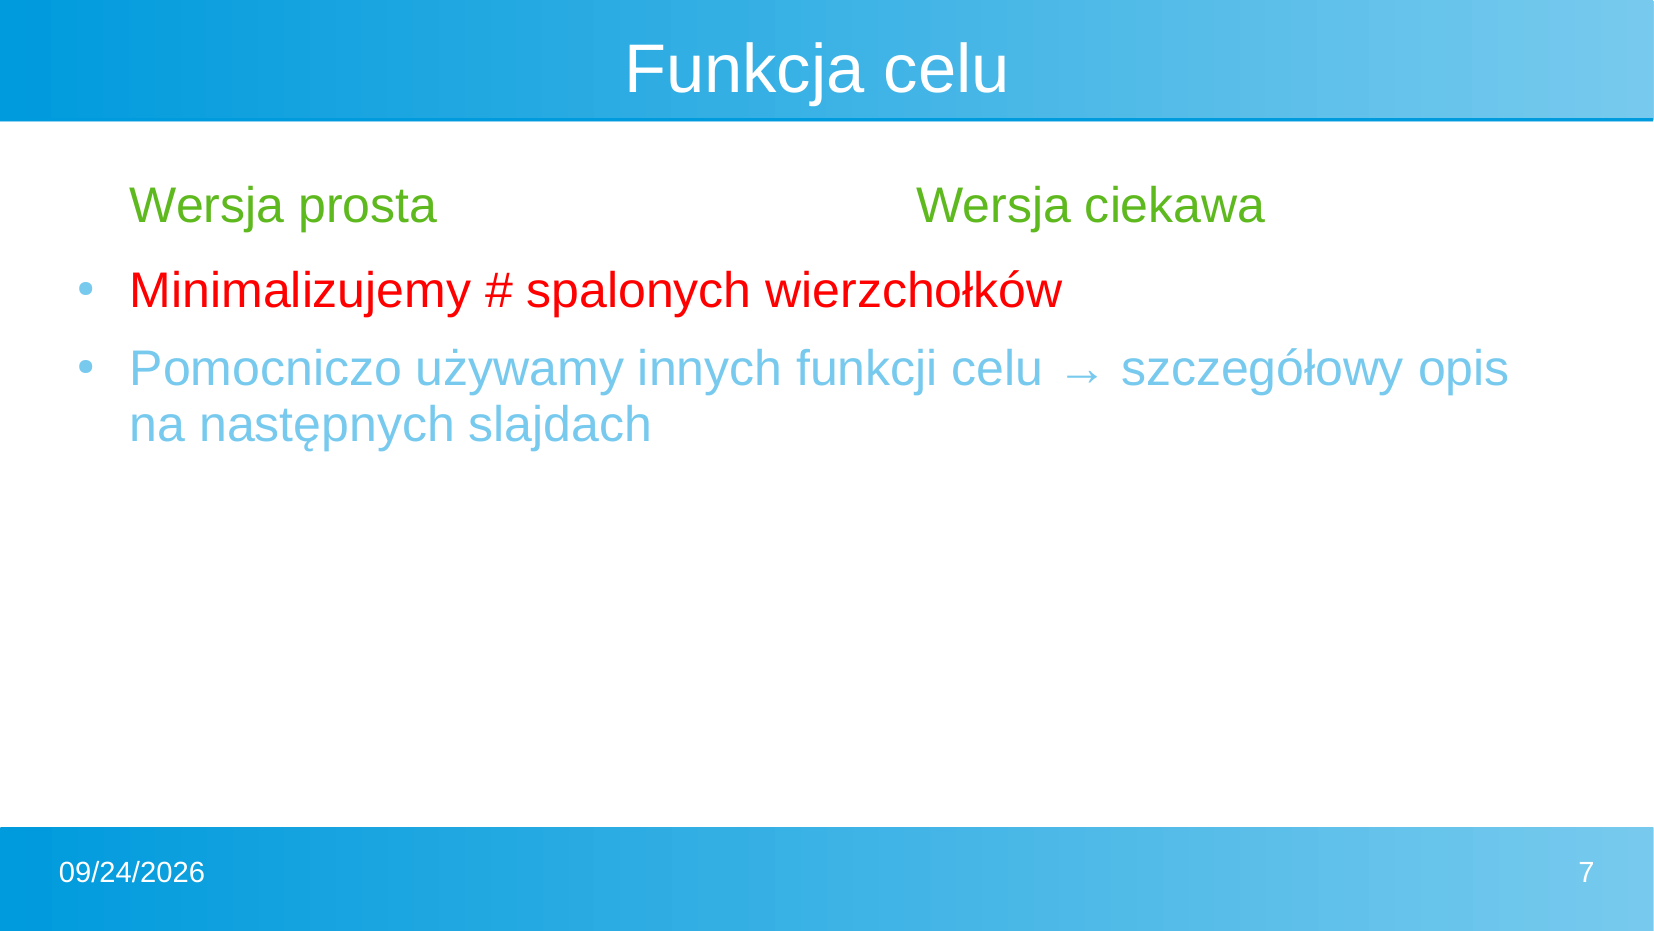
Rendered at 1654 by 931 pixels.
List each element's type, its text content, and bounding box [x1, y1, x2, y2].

list Wersja prosta [59, 177, 488, 262]
list Minimalizujemy # spalonych wierzchołków Pomocniczo używamy innych funkcji celu → szczegółowy opis na następnych slajdach [59, 262, 1576, 768]
list Wersja ciekawa [845, 177, 1313, 262]
title Funkcja celu [59, 29, 1595, 108]
